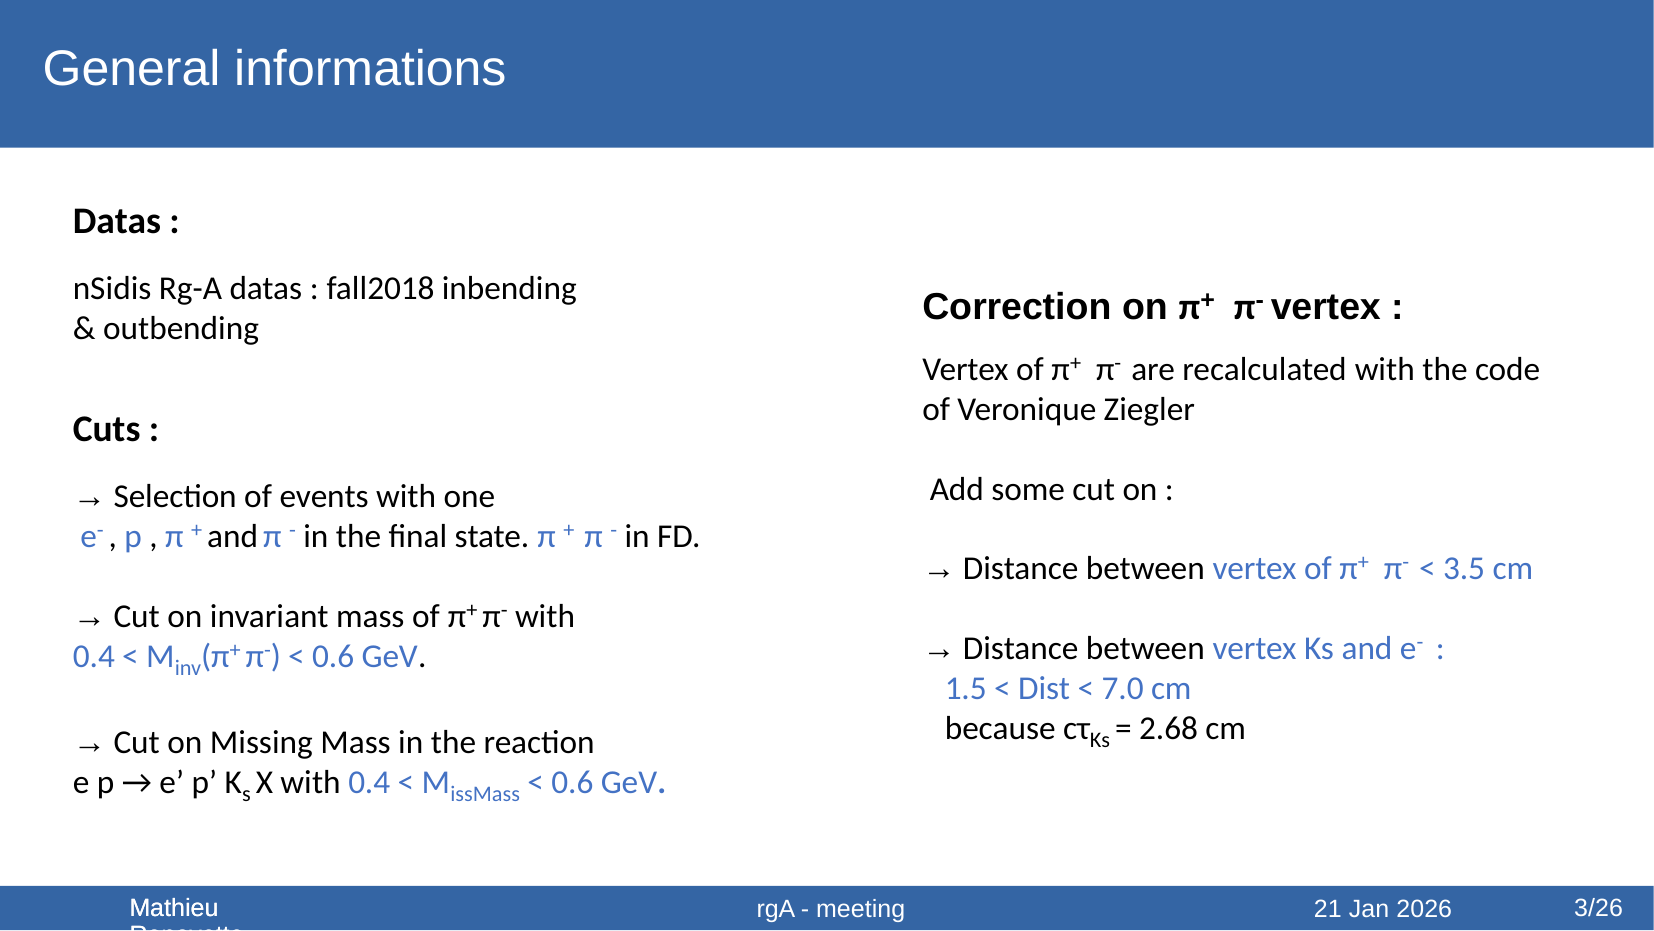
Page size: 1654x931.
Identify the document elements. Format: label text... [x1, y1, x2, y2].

text_box [226, 885, 1654, 931]
text_box General informations [27, 32, 886, 106]
text_box Datas : nSidis Rg-A datas : fall2018 inbending & outbending [57, 188, 886, 356]
text_box [0, 885, 131, 931]
text_box Mathieu Ronayette [114, 885, 355, 929]
text_box Correction on π+ π- vertex : Vertex of π+ π- are recalculated with the code of Veronique Ziegler Add some cut on : → Distance between vertex of π+ π- < 3.5 cm → Distance between vertex Ks and e- : 1.5 < Dist < 7.0 cm because cτKs = 2.68 cm [907, 274, 1654, 760]
text_box 3/26 [1559, 885, 1654, 930]
text_box 21 Jan 2026 [1299, 887, 1536, 931]
text_box rgA - meeting [734, 887, 953, 931]
text_box Cuts : → Selection of events with one e- , p , π + and π - in the final state. π + π - in FD. → Cut on invariant mass of π+ π- with 0.4 < Minv(π+ π-) < 0.6 GeV. → Cut on Missing Mass in the reaction e p → e’ p’ Ks X with 0.4 < MissMass < 0.6 GeV. [57, 396, 918, 852]
text_box [0, 0, 1654, 148]
